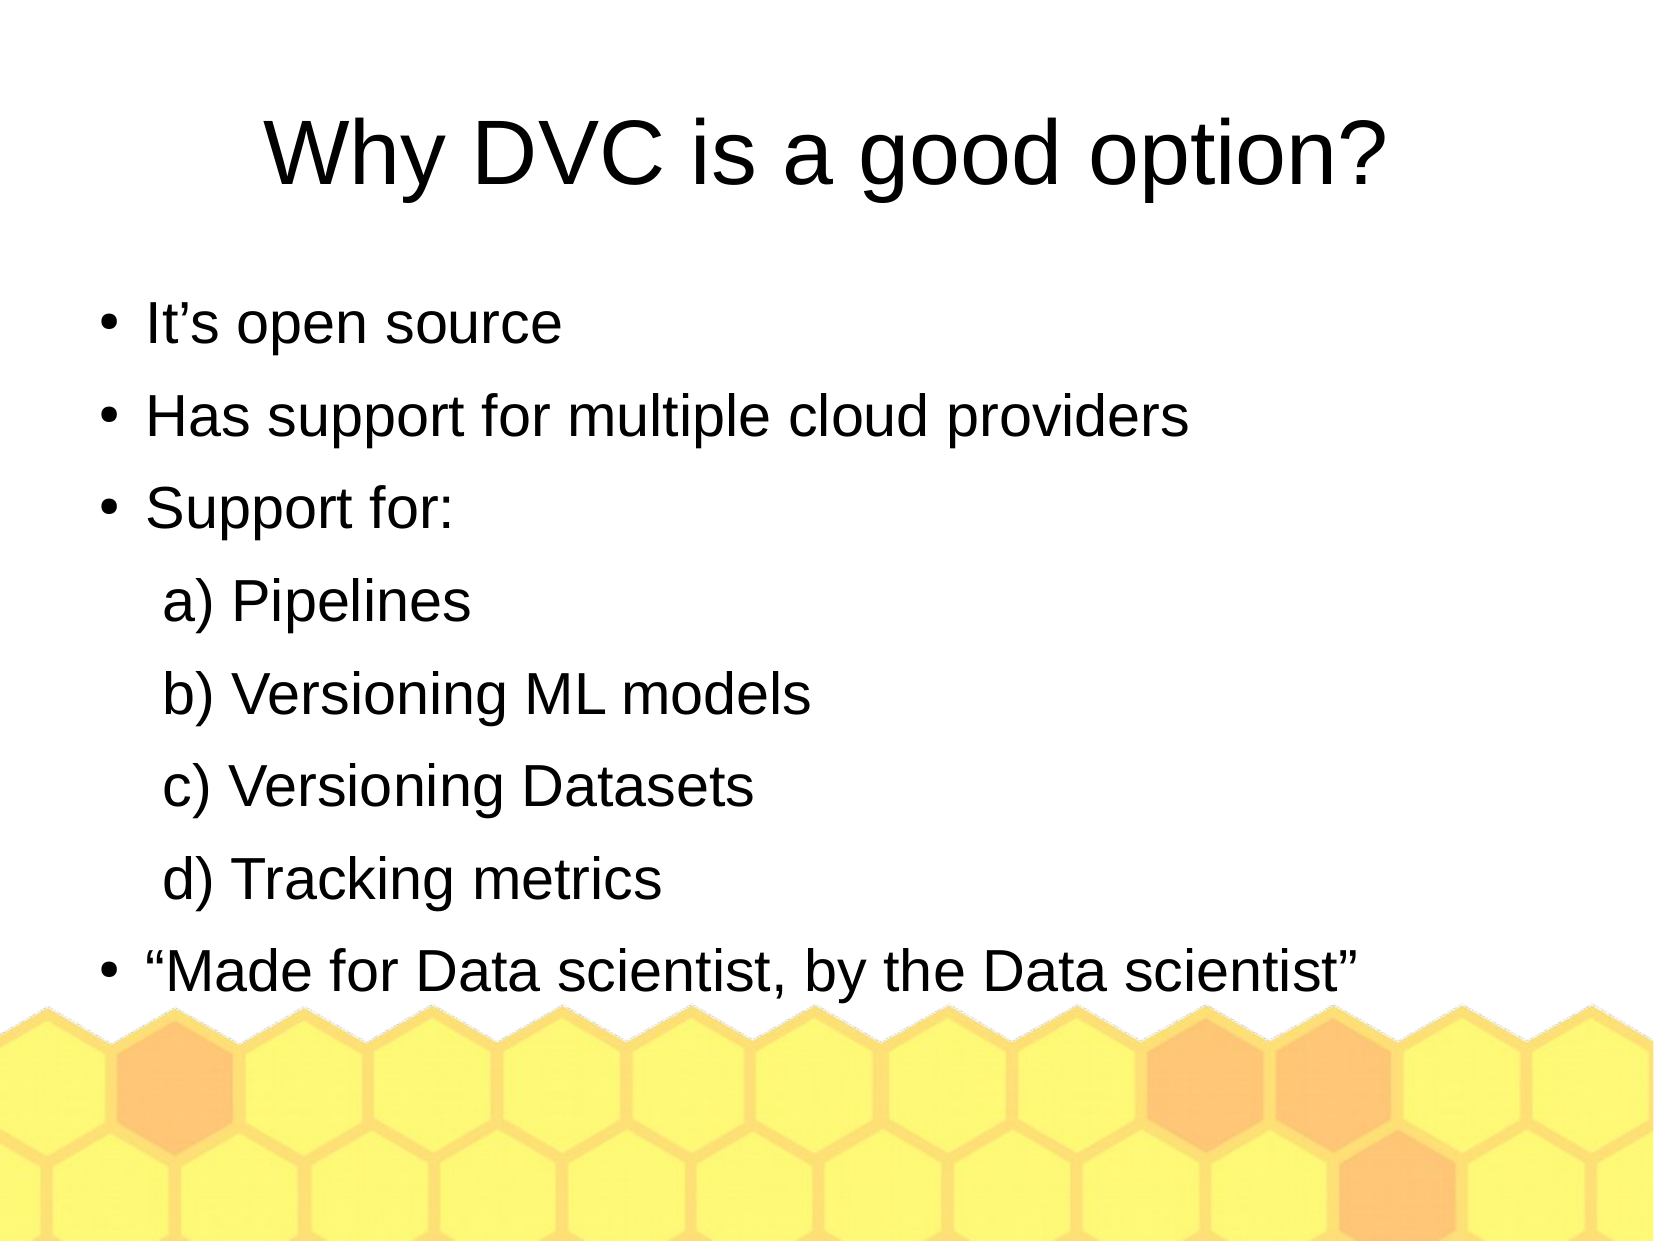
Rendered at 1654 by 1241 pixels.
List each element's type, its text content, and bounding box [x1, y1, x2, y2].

picture [0, 1001, 1654, 1241]
title Why DVC is a good option? [82, 49, 1571, 257]
list It’s open source Has support for multiple cloud providers Support for: a) Pipelines b) Versioning ML models c) Versioning Datasets d) Tracking metrics “Made for Data scientist, by the Data scientist” [82, 290, 1571, 1010]
